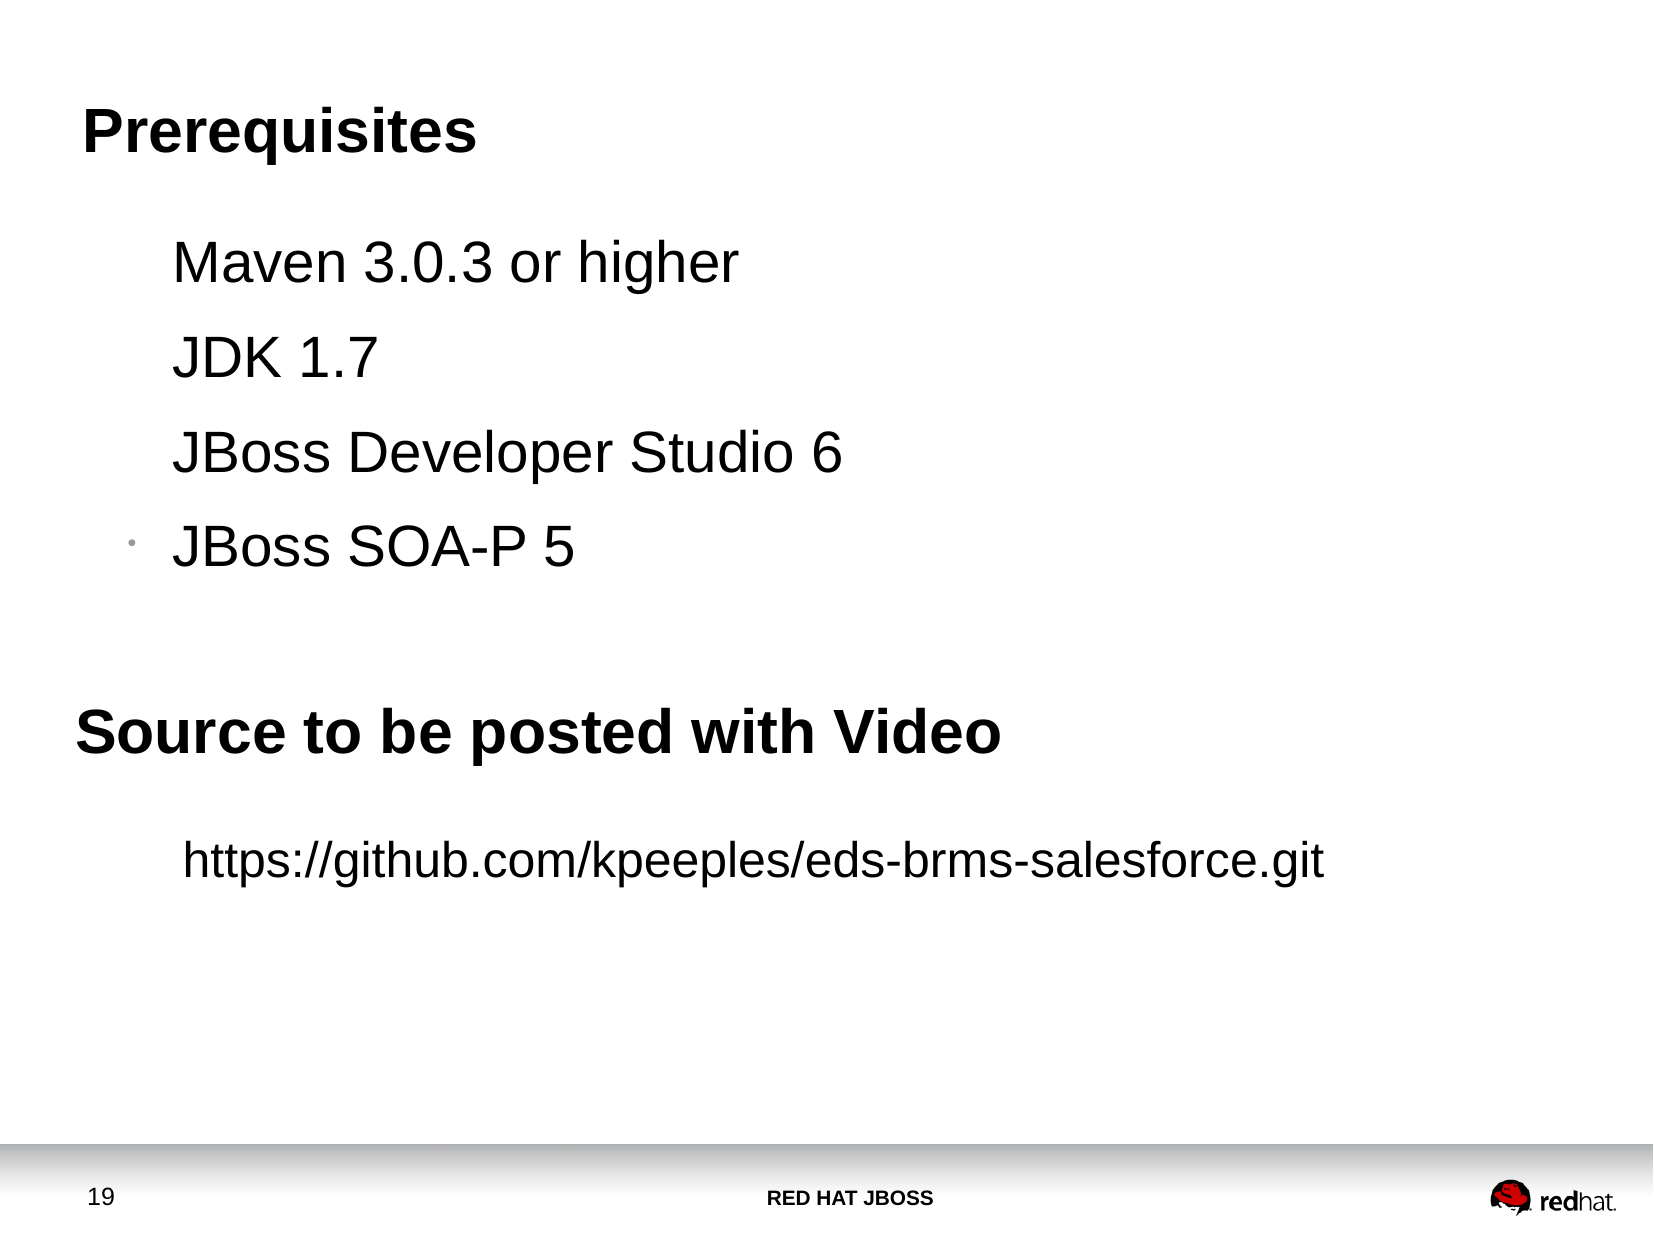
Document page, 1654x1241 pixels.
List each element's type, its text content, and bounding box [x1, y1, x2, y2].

text_box https://github.com/kpeeples/eds-brms-salesforce.git [149, 825, 1551, 1013]
picture [0, 1144, 1653, 1241]
title Prerequisites [82, 37, 1571, 226]
title Source to be posted with Video [74, 637, 1563, 826]
list Maven 3.0.3 or higher JDK 1.7 JBoss Developer Studio 6 JBoss SOA-P 5 [112, 230, 1601, 638]
